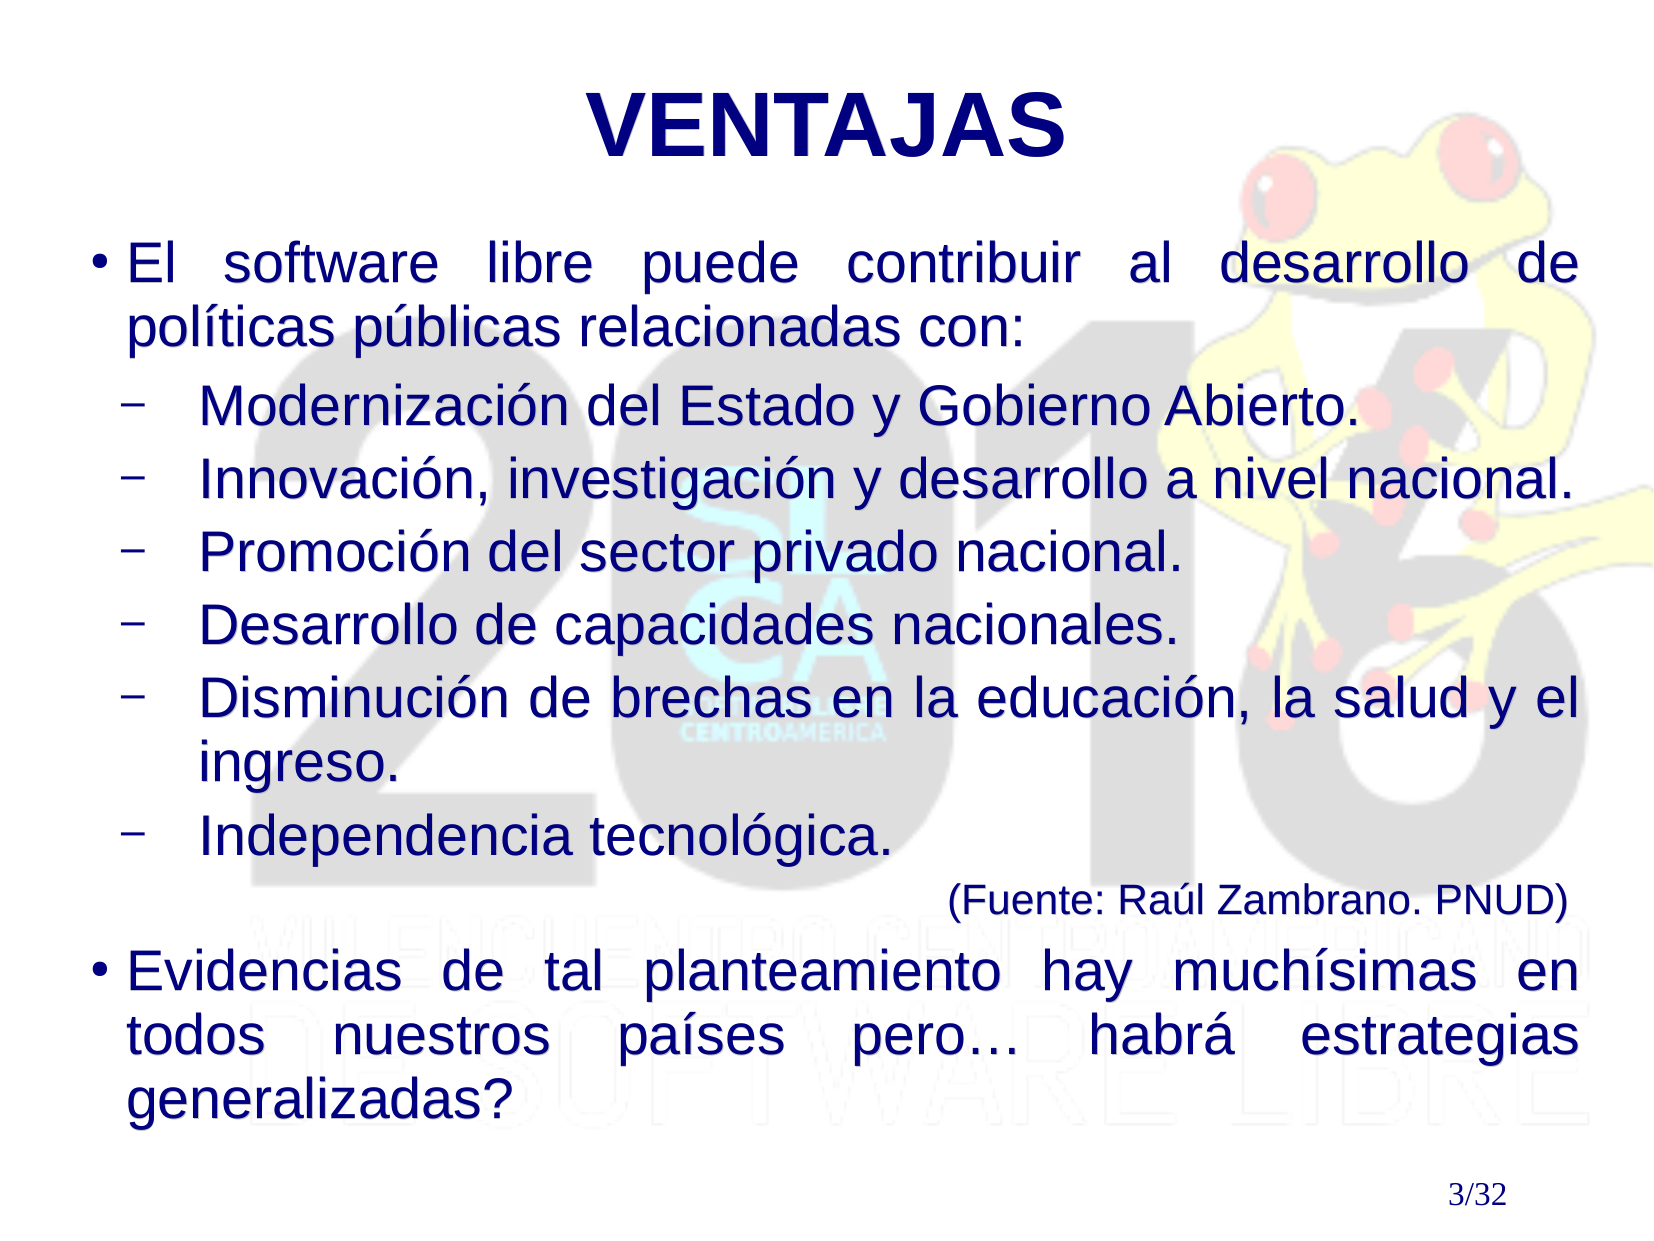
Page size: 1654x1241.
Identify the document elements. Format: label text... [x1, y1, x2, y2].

text_box <número>/32 [1181, 1175, 1508, 1240]
list El software libre puede contribuir al desarrollo de políticas públicas relacionadas con: Modernización del Estado y Gobierno Abierto. Innovación, investigación y desarrollo a nivel nacional. Promoción del sector privado nacional. Desarrollo de capacidades nacionales. Disminución de brechas en la educación, la salud y el ingreso. Independencia tecnológica. (Fuente: Raúl Zambrano. PNUD) Evidencias de tal planteamiento hay muchísimas en todos nuestros países pero… habrá estrategias generalizadas? [90, 230, 1582, 1131]
title VENTAJAS [0, 53, 1654, 196]
